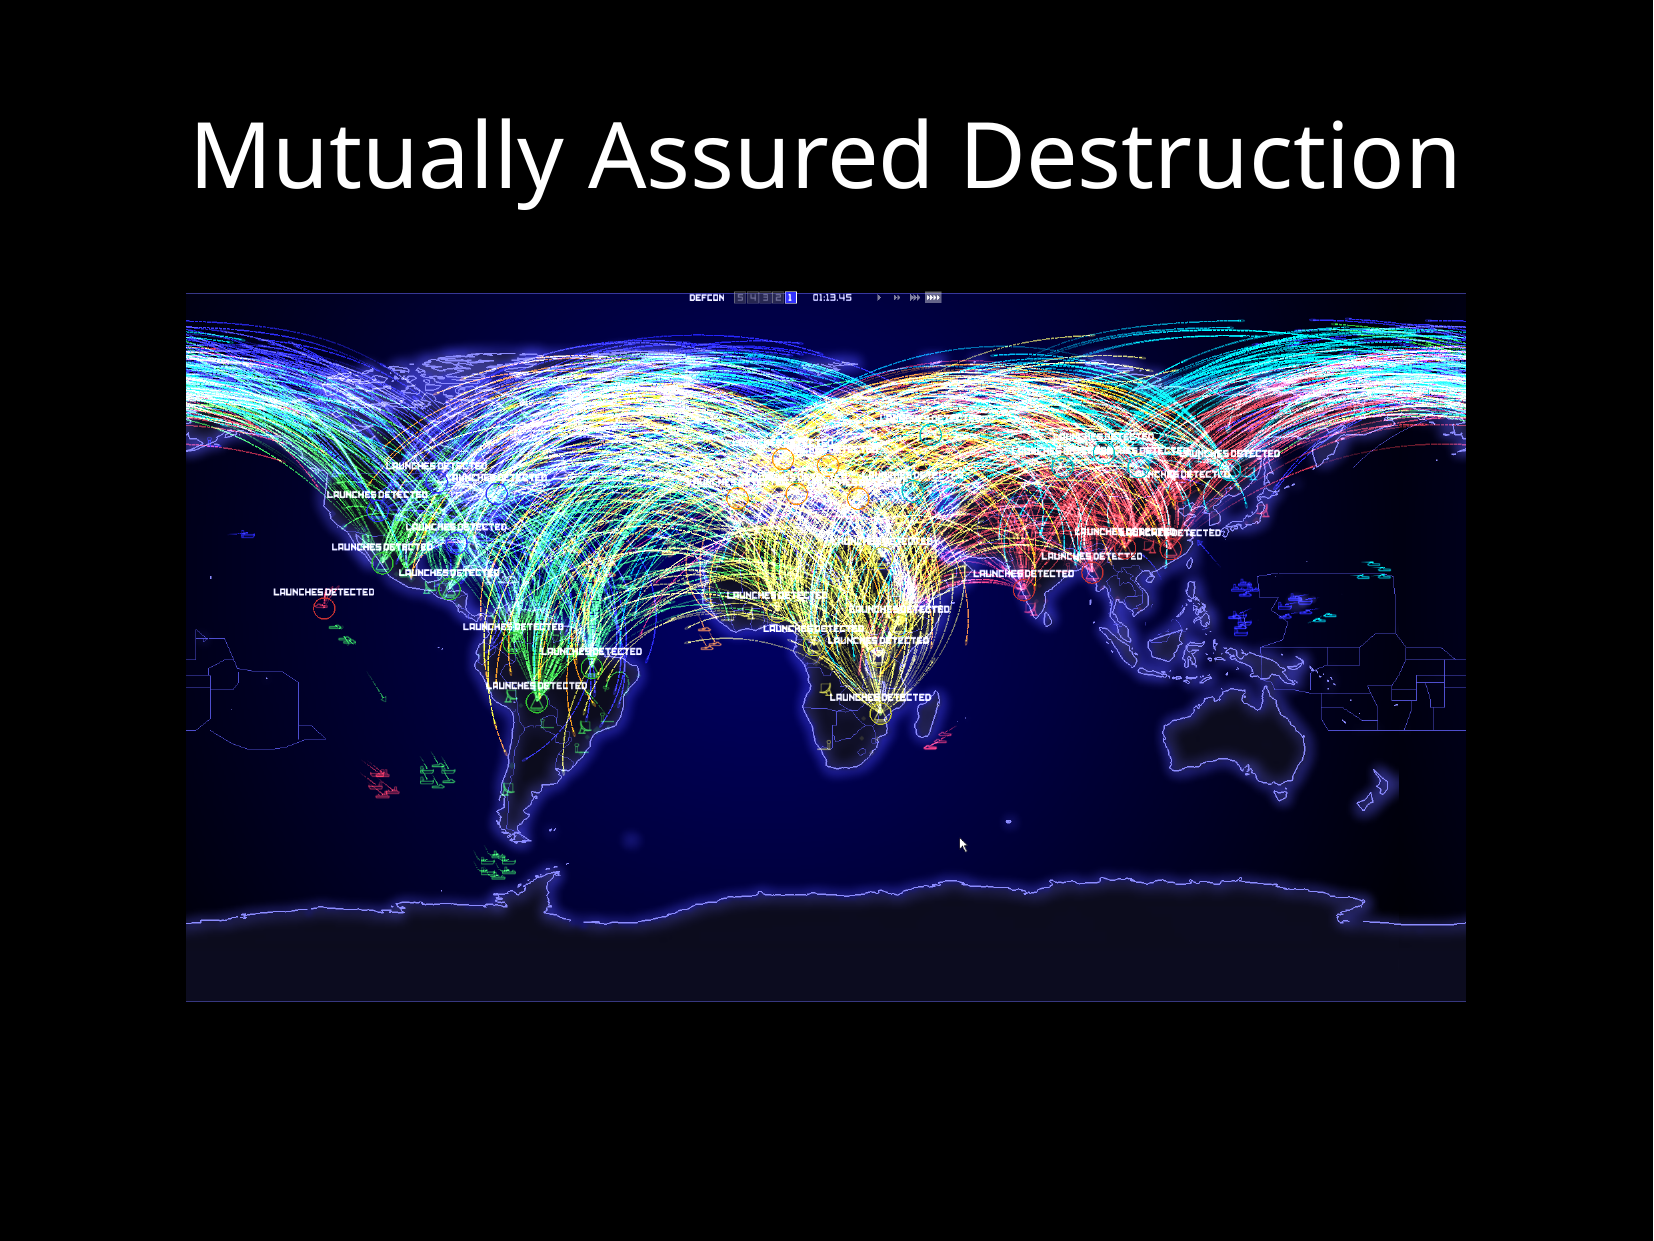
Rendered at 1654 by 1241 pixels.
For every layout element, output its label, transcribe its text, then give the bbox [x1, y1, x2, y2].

title Mutually Assured Destruction [82, 49, 1571, 257]
picture [186, 290, 1466, 1010]
